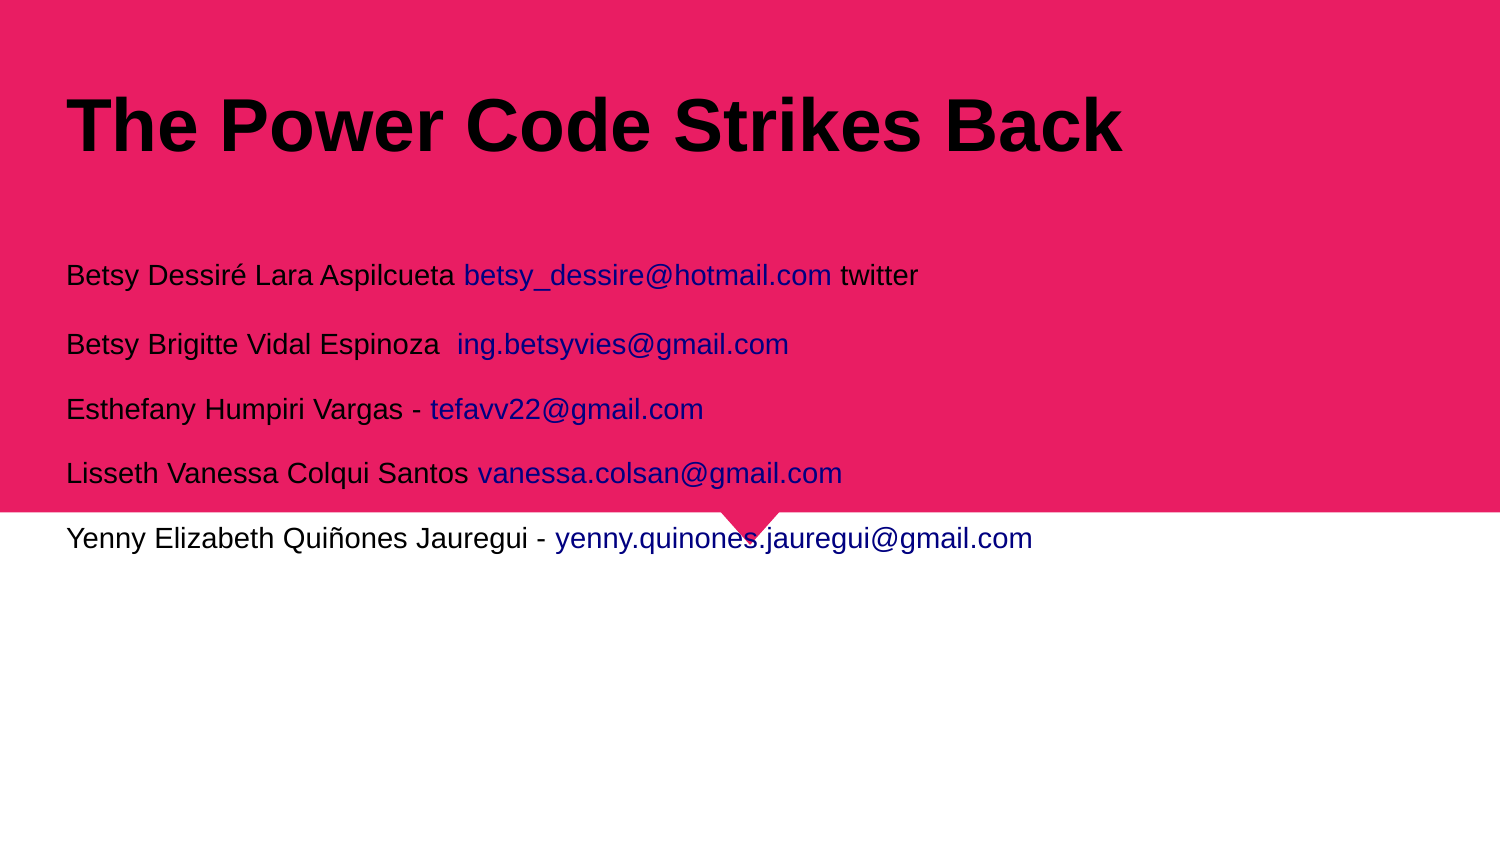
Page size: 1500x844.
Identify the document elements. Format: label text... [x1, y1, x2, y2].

list Betsy Dessiré Lara Aspilcueta betsy_dessire@hotmail.com twitter Betsy Brigitte Vidal Espinoza ing.betsyvies@gmail.com Esthefany Humpiri Vargas - tefavv22@gmail.com Lisseth Vanessa Colqui Santos vanessa.colsan@gmail.com Yenny Elizabeth Quiñones Jauregui - yenny.quinones.jauregui@gmail.com [51, 240, 1449, 750]
title The Power Code Strikes Back [51, 61, 1449, 182]
